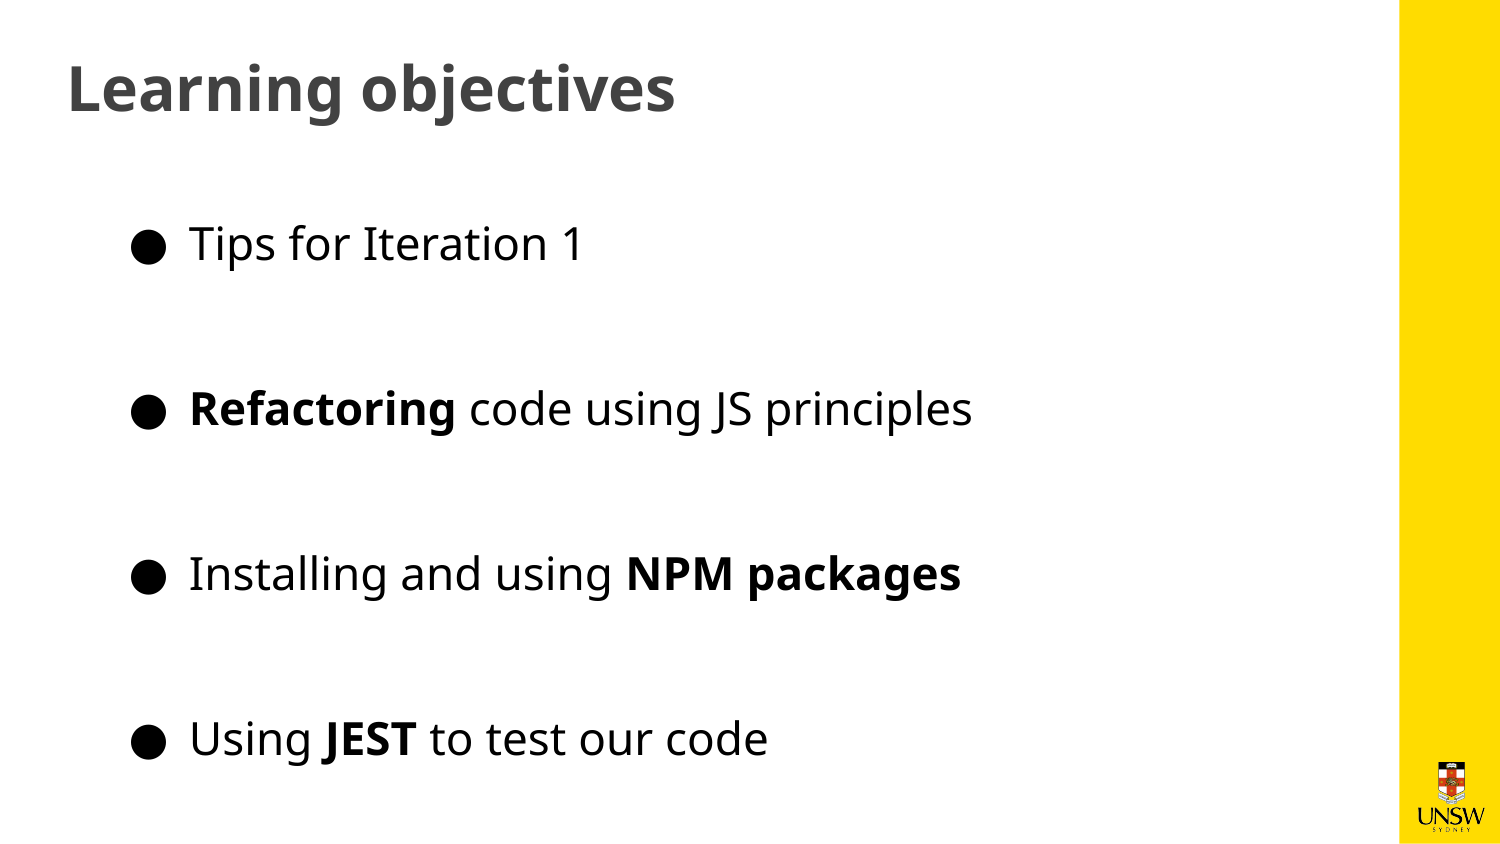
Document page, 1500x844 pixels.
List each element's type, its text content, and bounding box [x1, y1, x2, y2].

picture [1418, 762, 1485, 832]
text_box Learning objectives [51, 24, 1449, 145]
text_box Tips for Iteration 1 Refactoring code using JS principles Installing and using NPM packages Using JEST to test our code [98, 144, 1356, 835]
